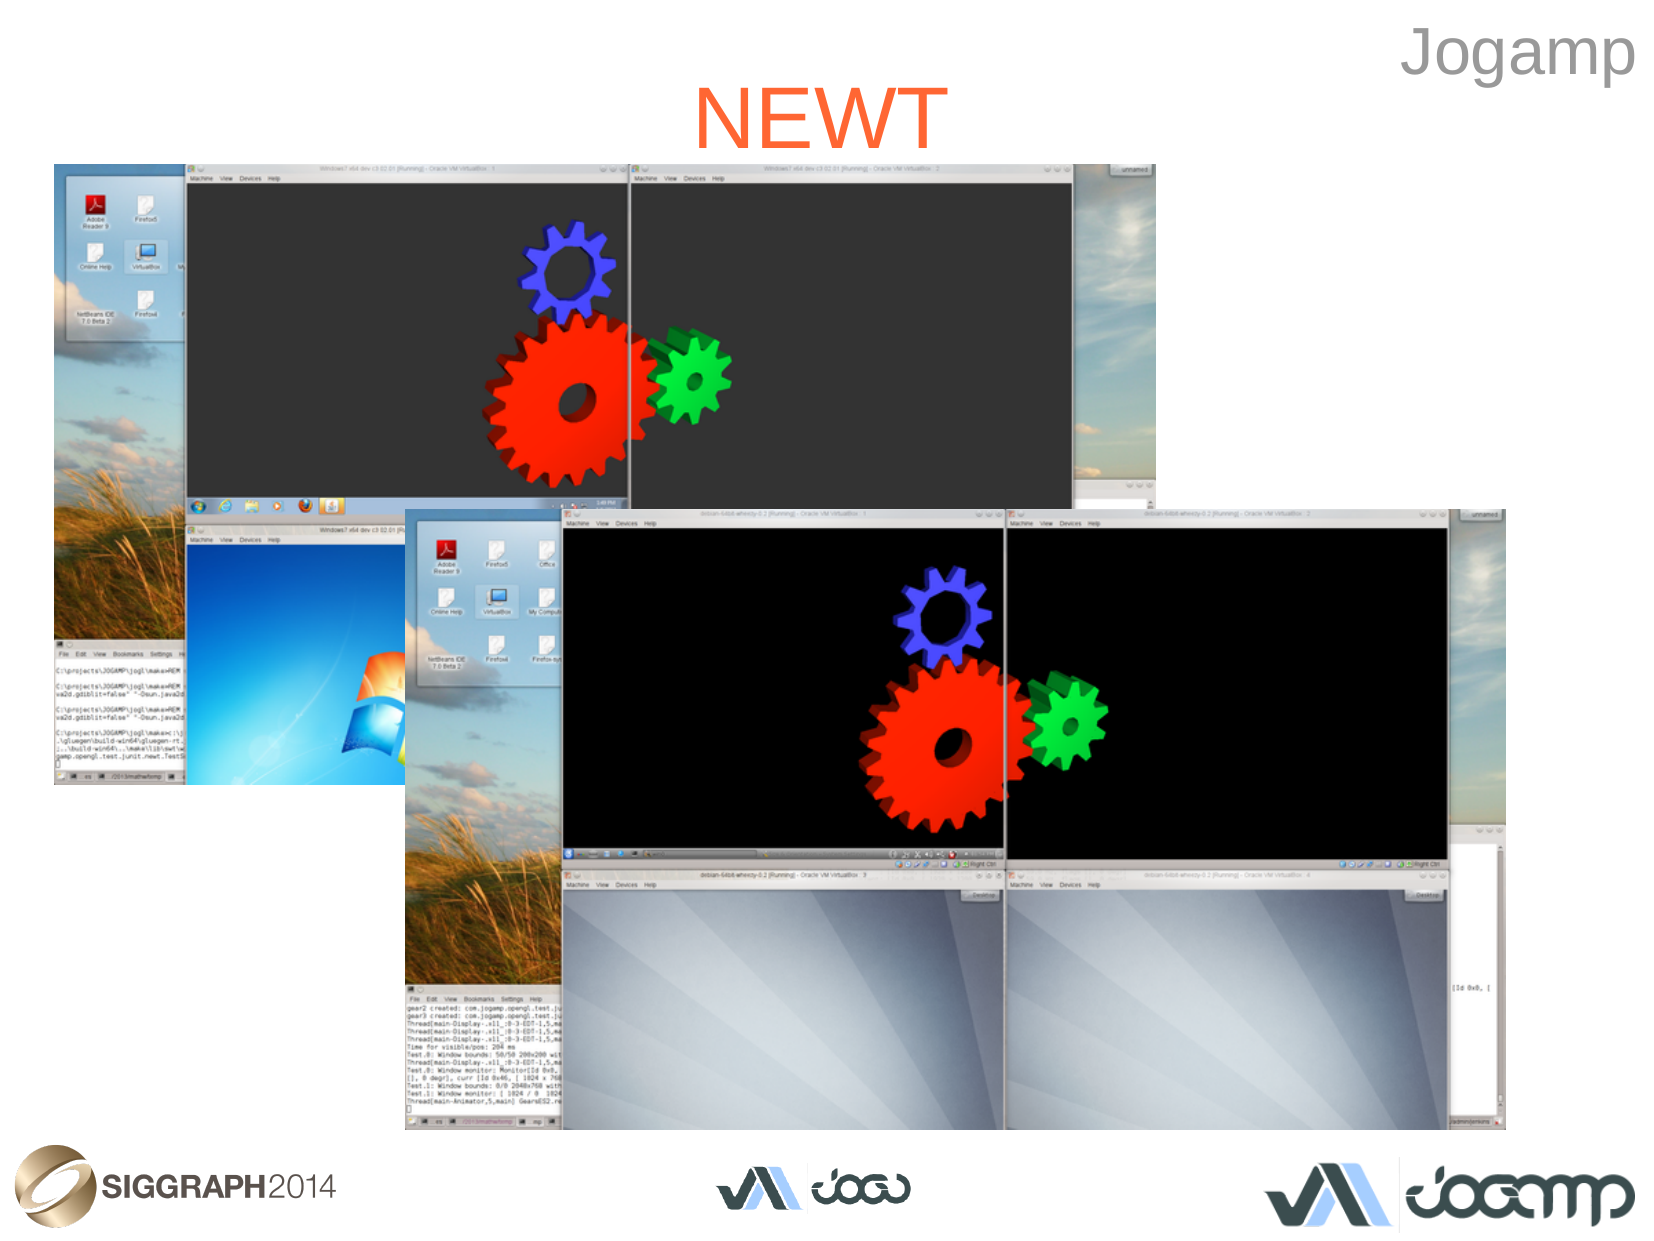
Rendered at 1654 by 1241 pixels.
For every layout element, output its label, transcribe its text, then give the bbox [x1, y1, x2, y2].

picture [1262, 1157, 1635, 1233]
picture [7, 1133, 343, 1239]
picture [714, 1163, 916, 1214]
picture [54, 164, 1506, 1130]
title NEWT [68, 56, 1576, 181]
text_box Jogamp [1385, 6, 1654, 112]
